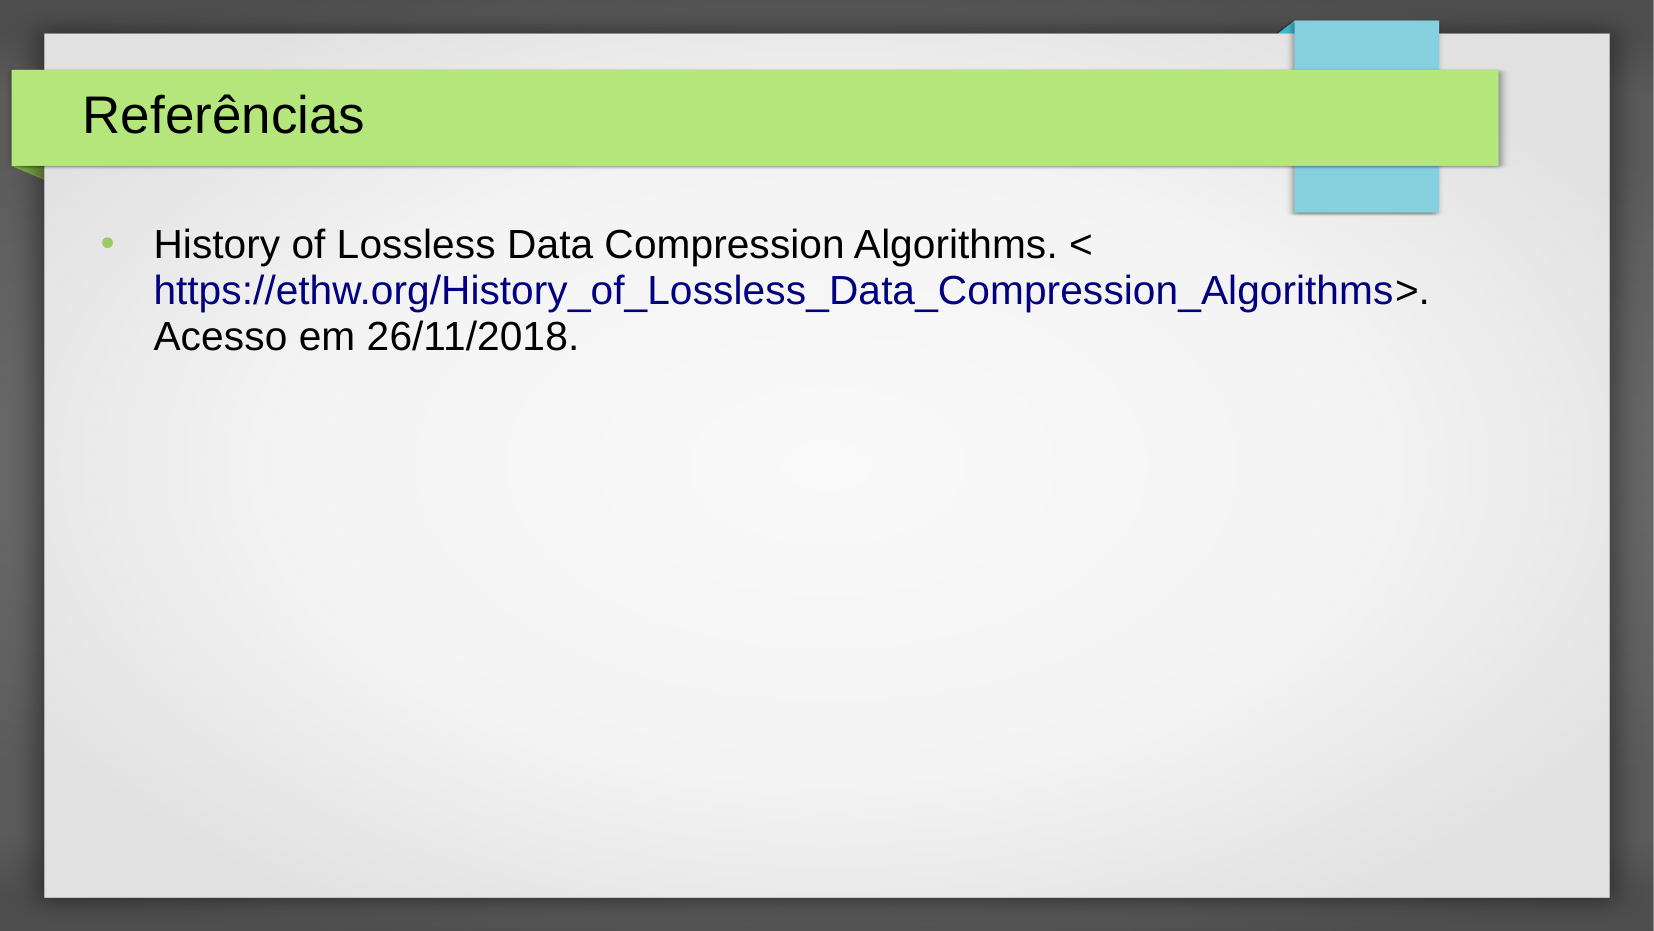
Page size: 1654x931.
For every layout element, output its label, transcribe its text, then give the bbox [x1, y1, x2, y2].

list History of Lossless Data Compression Algorithms. <https://ethw.org/History_of_Lossless_Data_Compression_Algorithms>. Acesso em 26/11/2018. [82, 221, 1571, 761]
picture [0, 0, 1654, 931]
title Referências [82, 70, 1264, 160]
